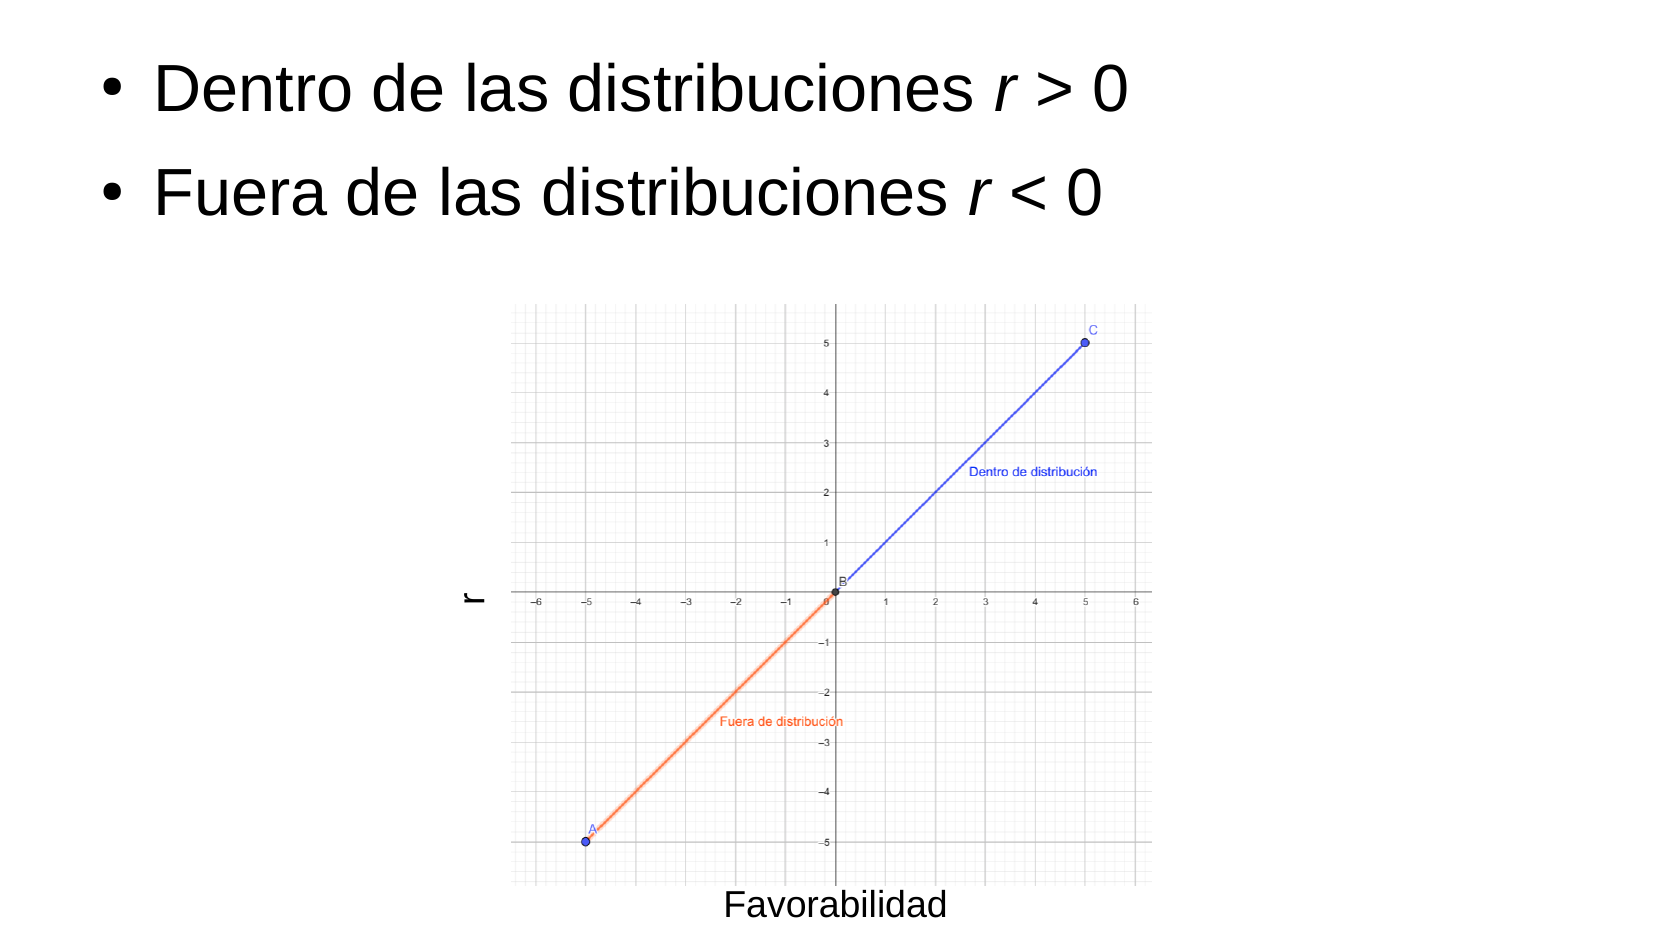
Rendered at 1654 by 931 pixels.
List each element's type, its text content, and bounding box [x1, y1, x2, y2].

text_box Favorabilidad [708, 875, 975, 931]
text_box r [442, 354, 542, 621]
list Dentro de las distribuciones r > 0 Fuera de las distribuciones r < 0 [82, 51, 1571, 591]
picture [511, 304, 1152, 886]
